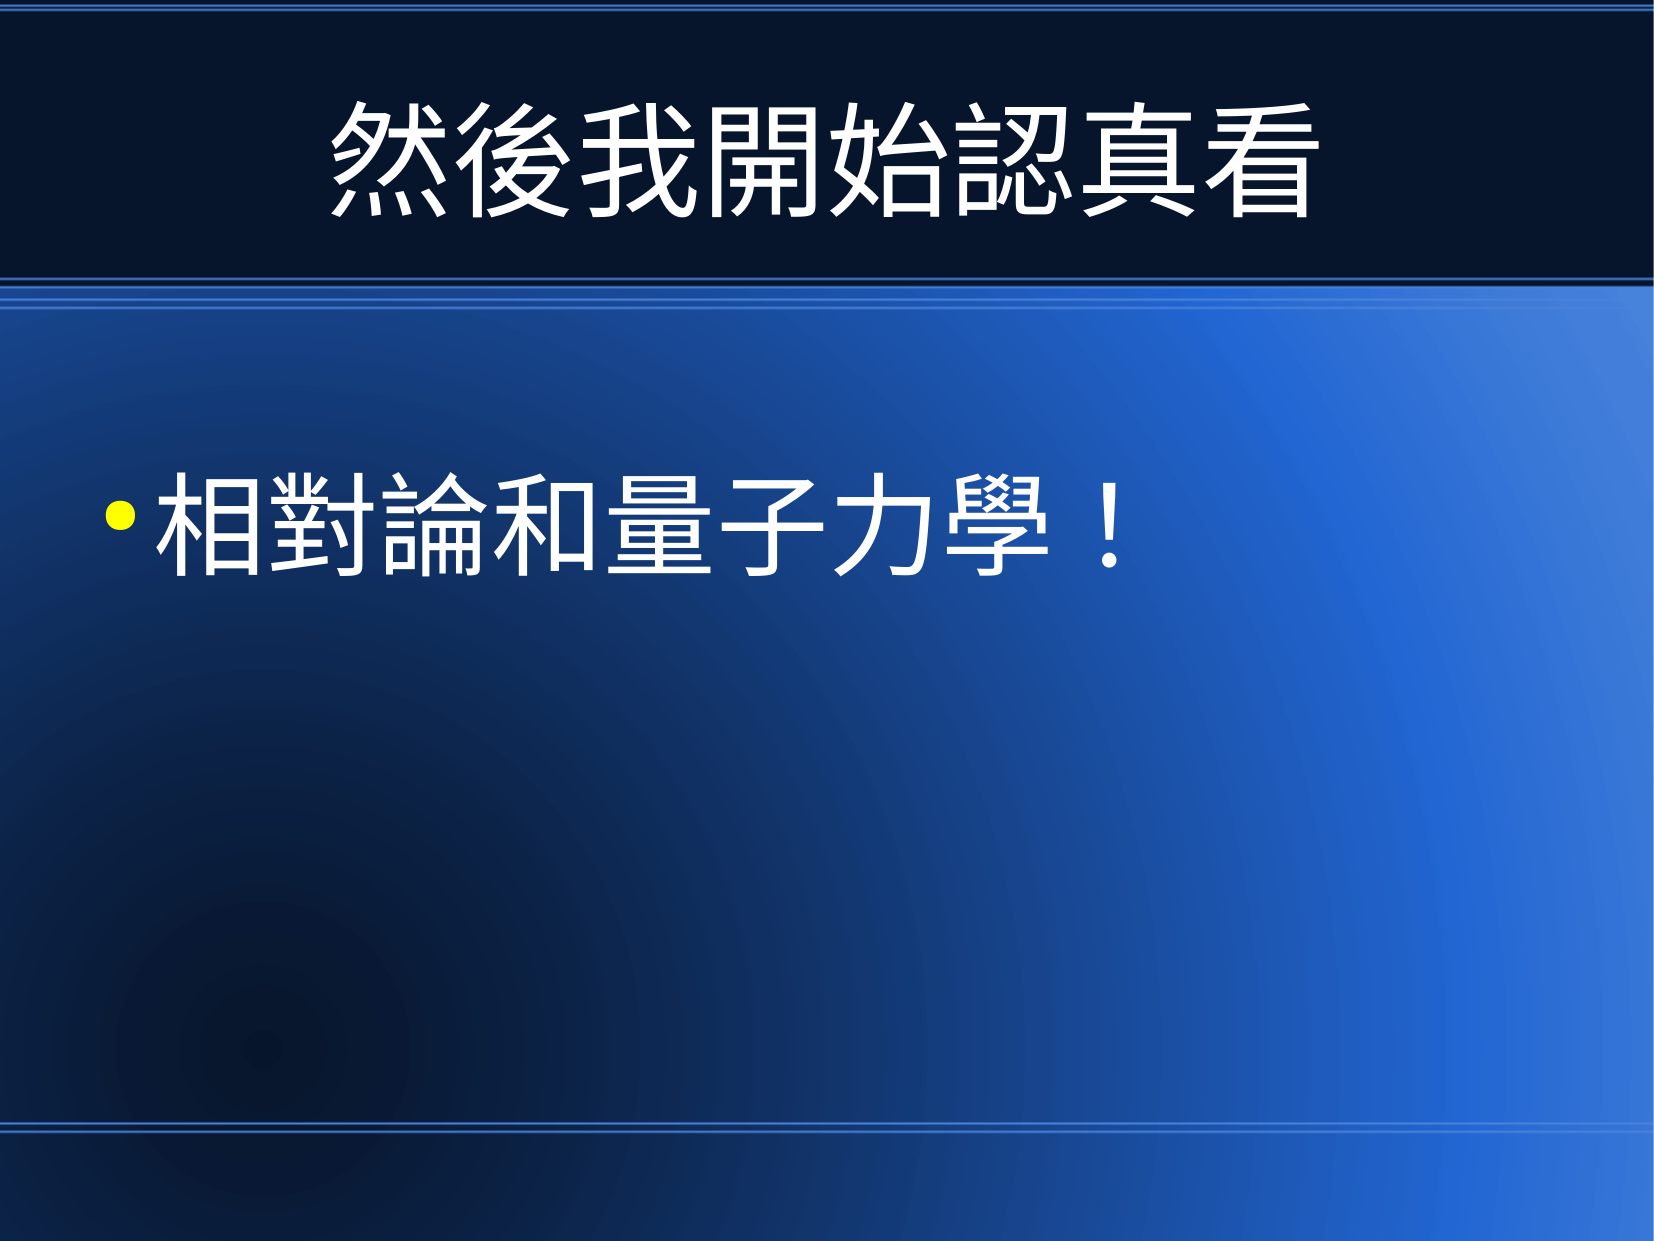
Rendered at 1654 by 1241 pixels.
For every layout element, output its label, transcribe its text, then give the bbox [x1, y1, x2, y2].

title 然後我開始認真看 [82, 49, 1571, 257]
picture [0, 0, 1654, 1241]
list 相對論和量子力學！ [82, 355, 1571, 1241]
